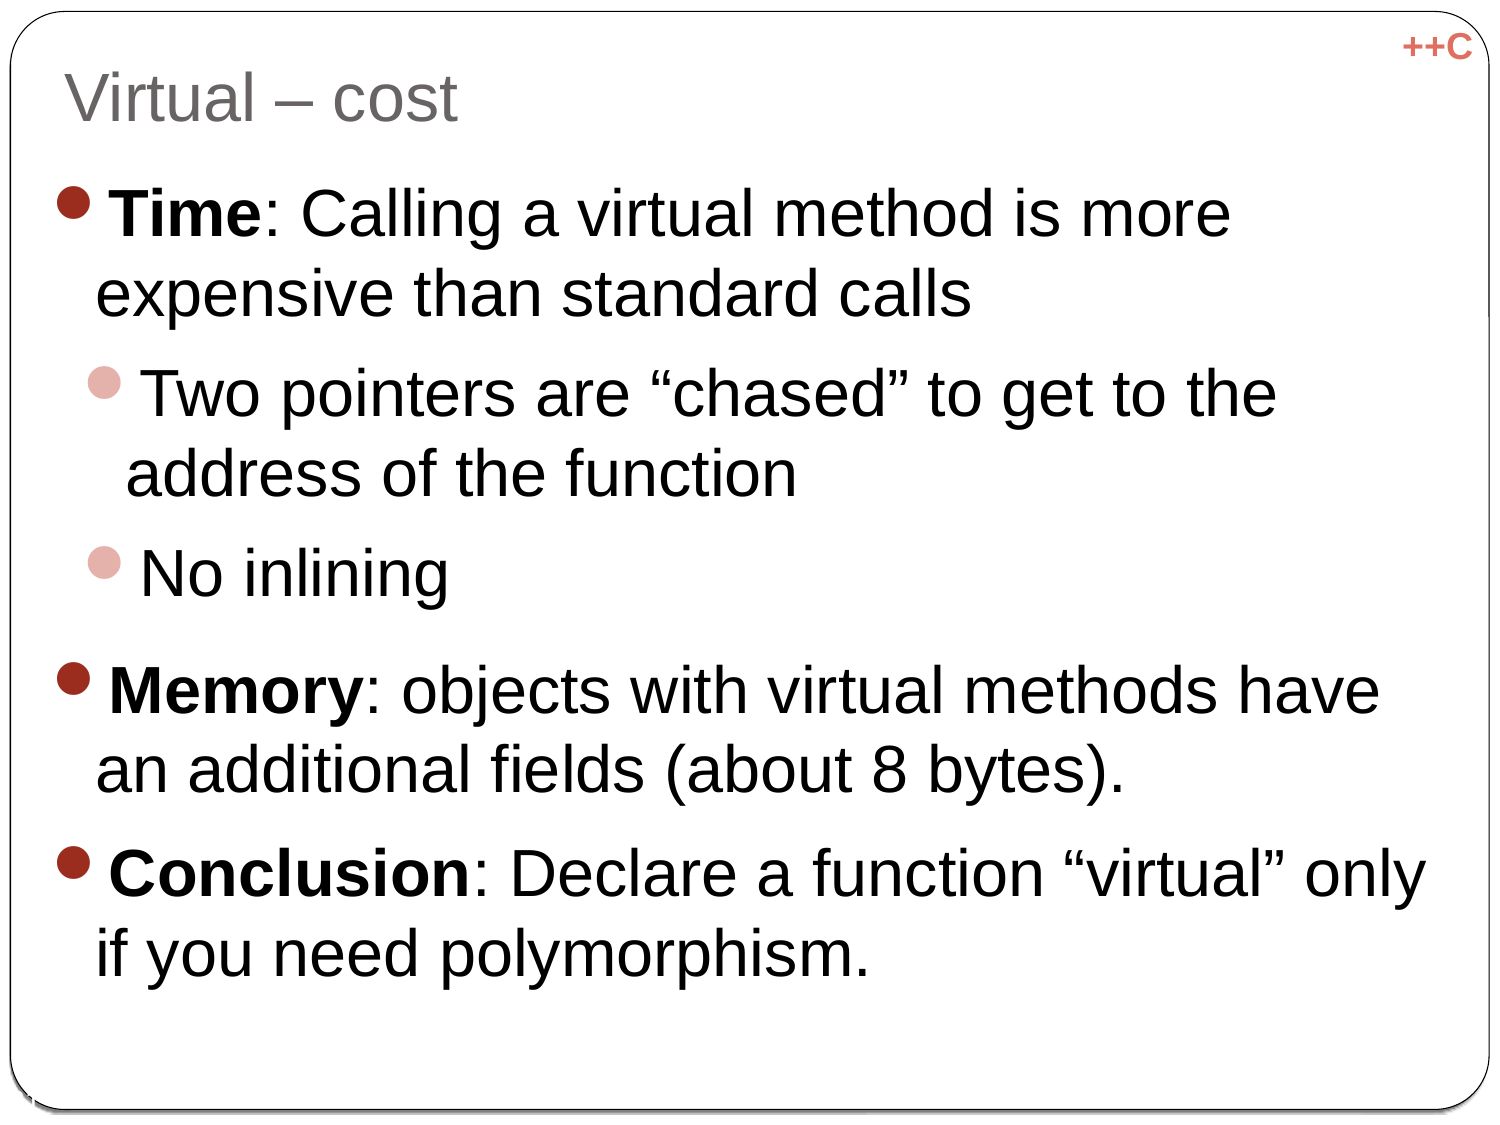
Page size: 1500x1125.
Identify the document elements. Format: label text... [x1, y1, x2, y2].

title Virtual – cost [50, 45, 1450, 150]
slide_number 22 [0, 1074, 50, 1125]
list Time: Calling a virtual method is more expensive than standard calls Two pointers are “chased” to get to the address of the function No inlining Memory: objects with virtual methods have an additional fields (about 8 bytes). Conclusion: Declare a function “virtual” only if you need polymorphism. [37, 162, 1463, 1088]
